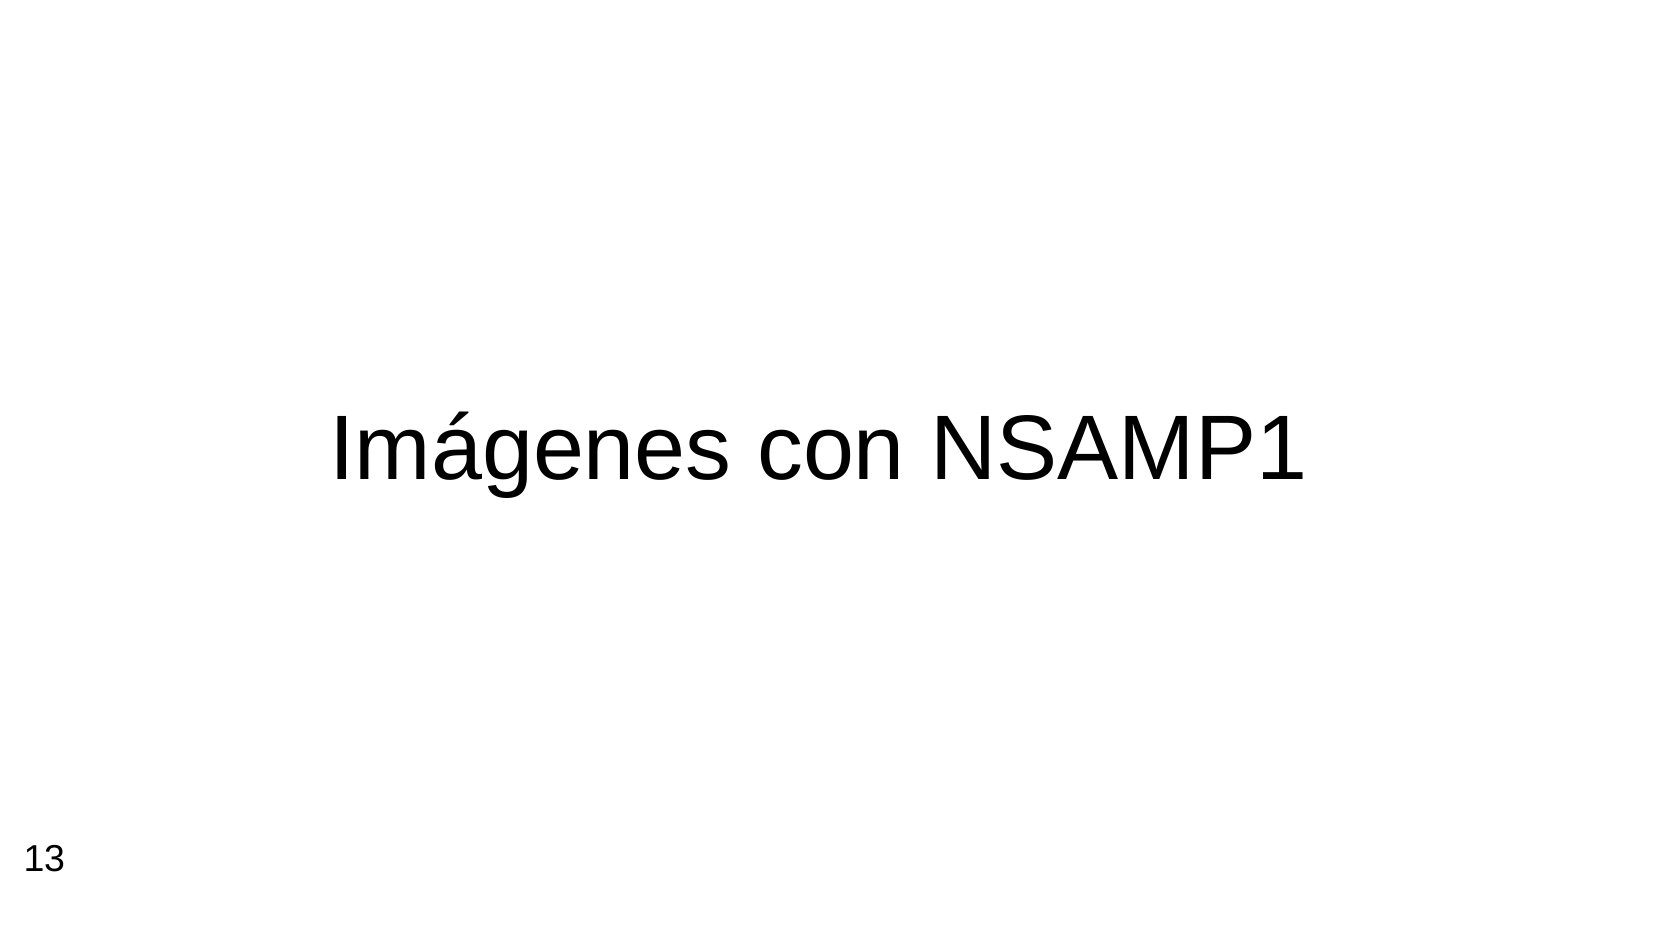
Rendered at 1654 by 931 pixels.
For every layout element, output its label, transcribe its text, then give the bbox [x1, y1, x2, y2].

title Imágenes con NSAMP1 [75, 369, 1564, 526]
text_box <number> [8, 829, 638, 901]
